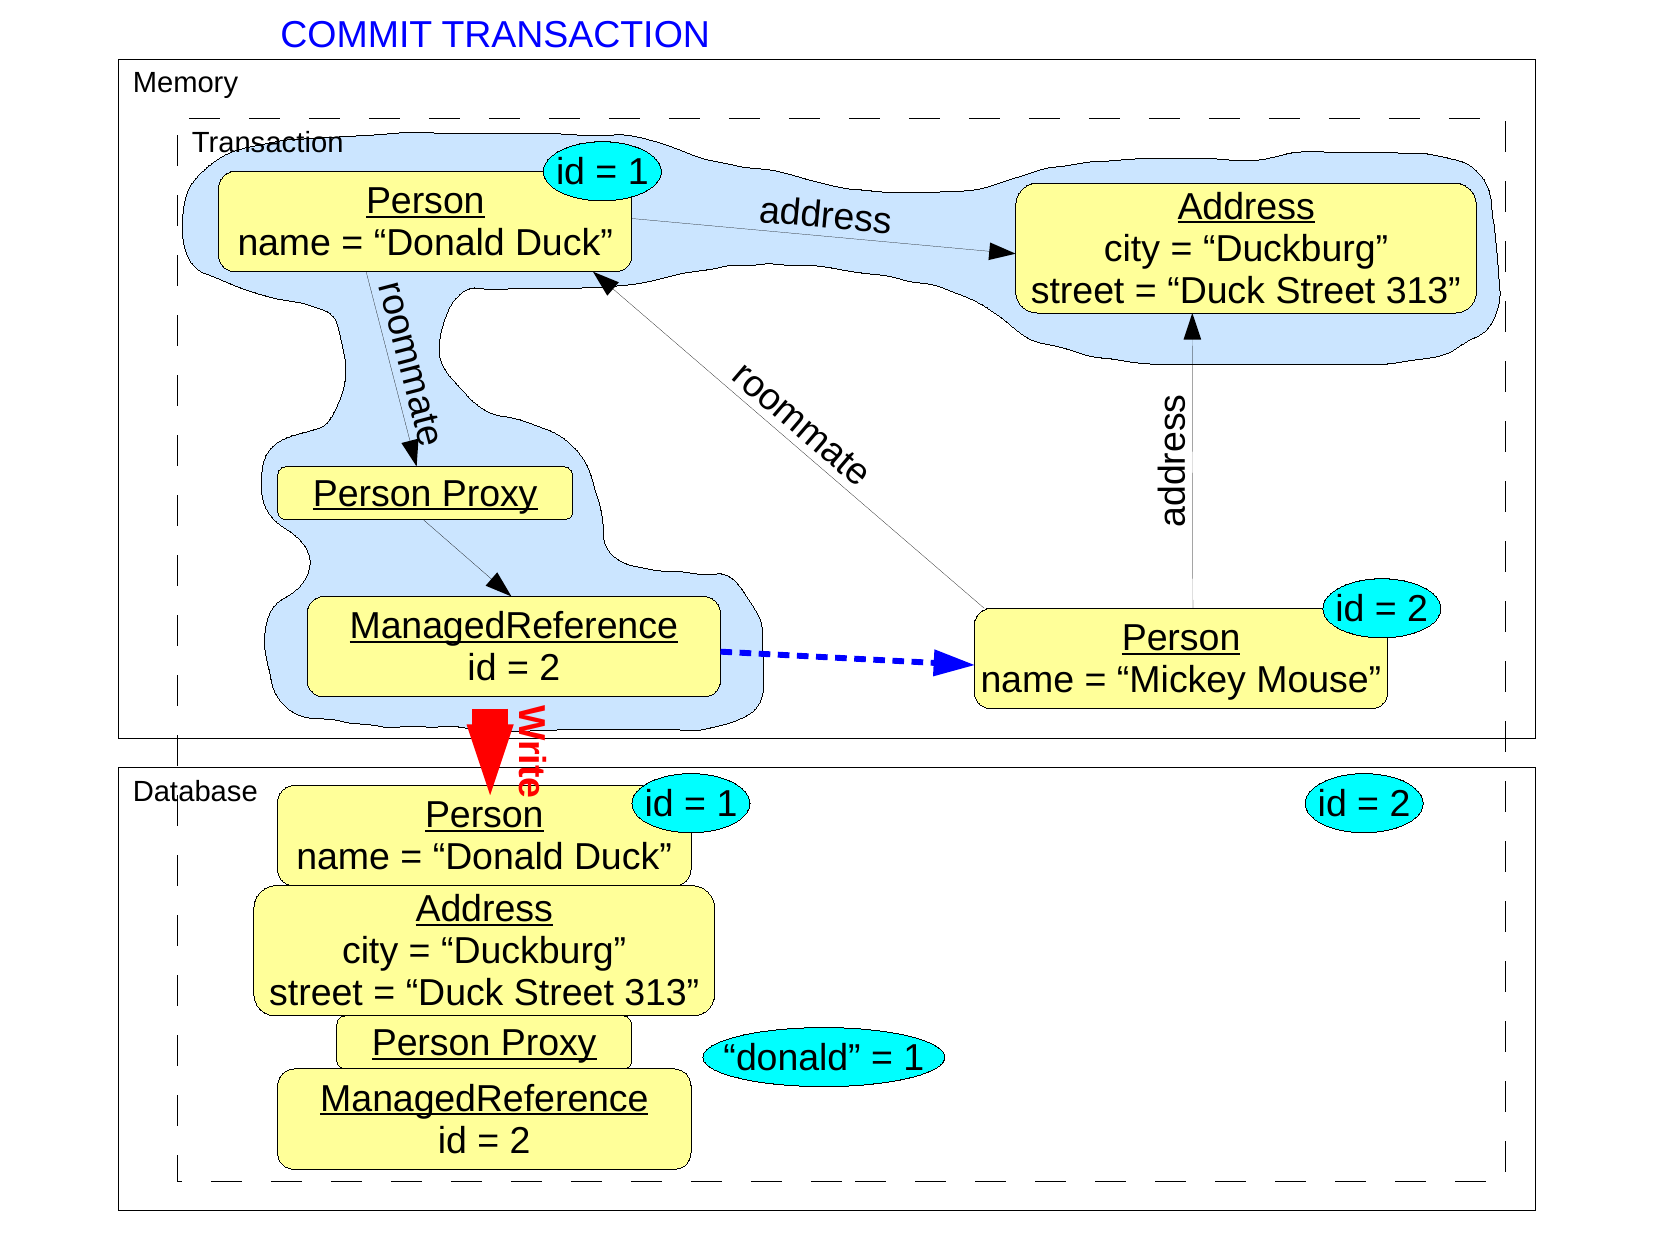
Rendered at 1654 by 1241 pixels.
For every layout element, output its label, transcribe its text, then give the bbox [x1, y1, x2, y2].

text_box Database [118, 767, 1536, 1211]
text_box Memory [118, 59, 1536, 739]
text_box Address city = “Duckburg” street = “Duck Street 313” [1015, 183, 1477, 314]
text_box id = 2 [1305, 773, 1424, 833]
text_box id = 1 [631, 773, 751, 833]
text_box Address city = “Duckburg” street = “Duck Street 313” [253, 885, 715, 1016]
text_box Person Proxy [336, 1015, 632, 1069]
text_box Person name = “Donald Duck” [277, 785, 692, 885]
text_box id = 2 [1322, 578, 1441, 638]
text_box Transaction [177, 118, 1506, 1182]
text_box COMMIT TRANSACTION [265, 6, 1536, 64]
text_box Person name = “Donald Duck” [218, 171, 632, 272]
text_box Person Proxy [277, 466, 573, 520]
text_box “donald” = 1 [702, 1027, 945, 1087]
text_box id = 1 [543, 141, 662, 201]
text_box ManagedReference id = 2 [307, 596, 721, 697]
text_box Person name = “Mickey Mouse” [974, 608, 1388, 709]
